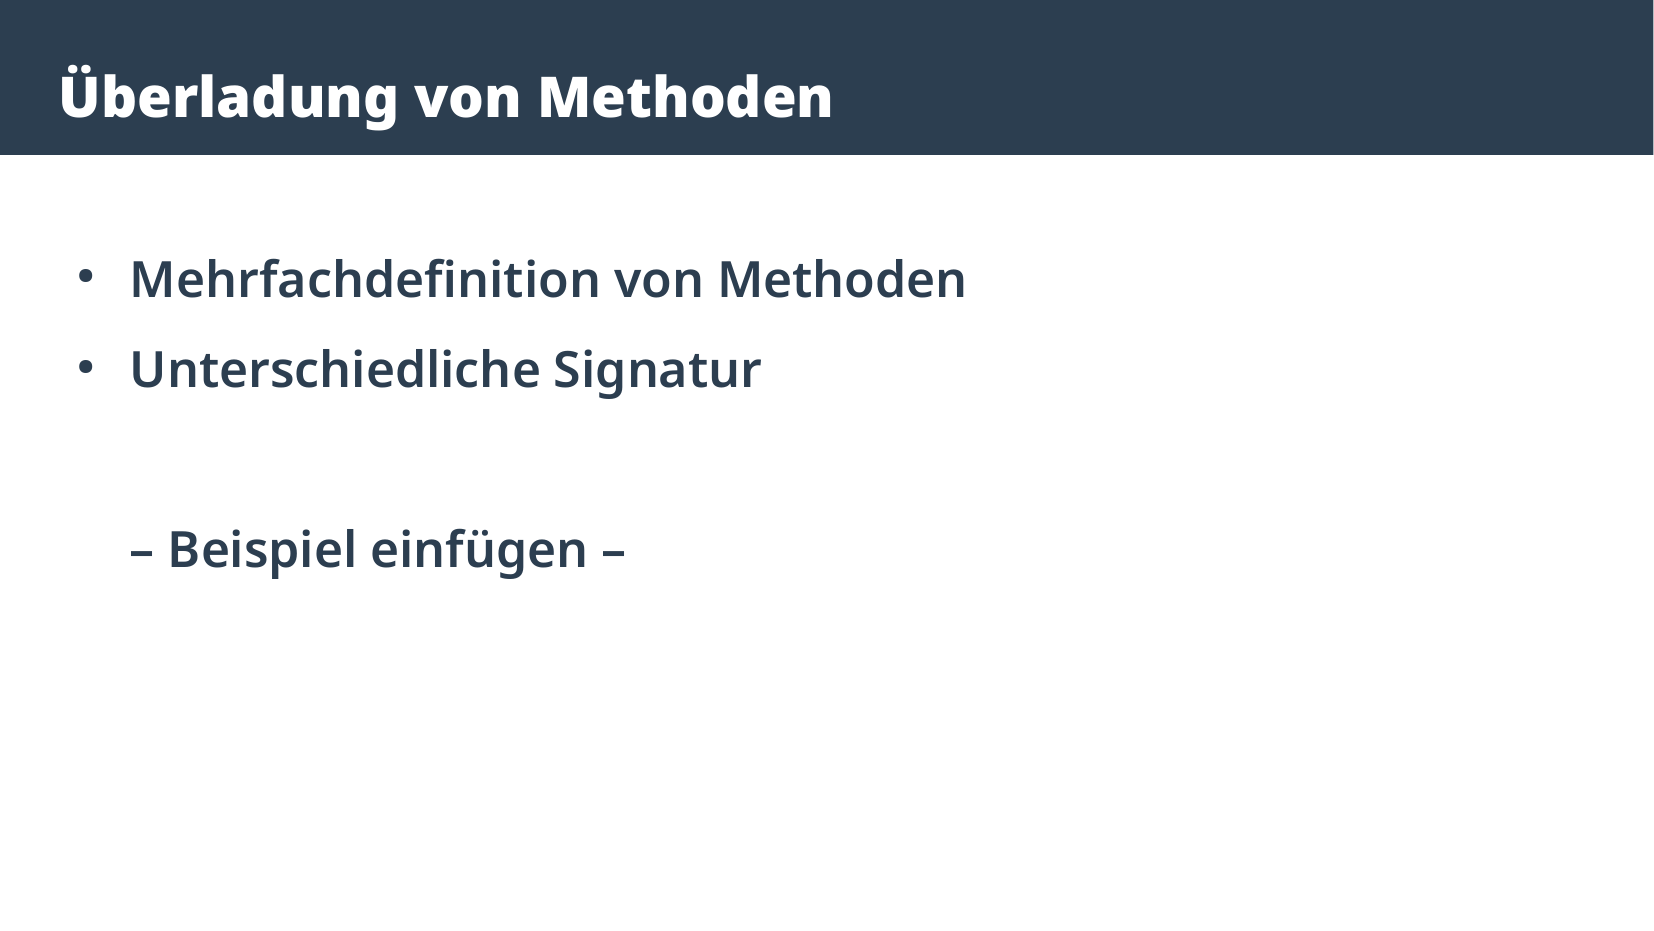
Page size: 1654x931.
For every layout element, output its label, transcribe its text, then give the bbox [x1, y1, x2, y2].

title Überladung von Methoden [59, 37, 1595, 155]
list Mehrfachdefinition von Methoden Unterschiedliche Signatur – Beispiel einfügen – [59, 243, 1595, 864]
